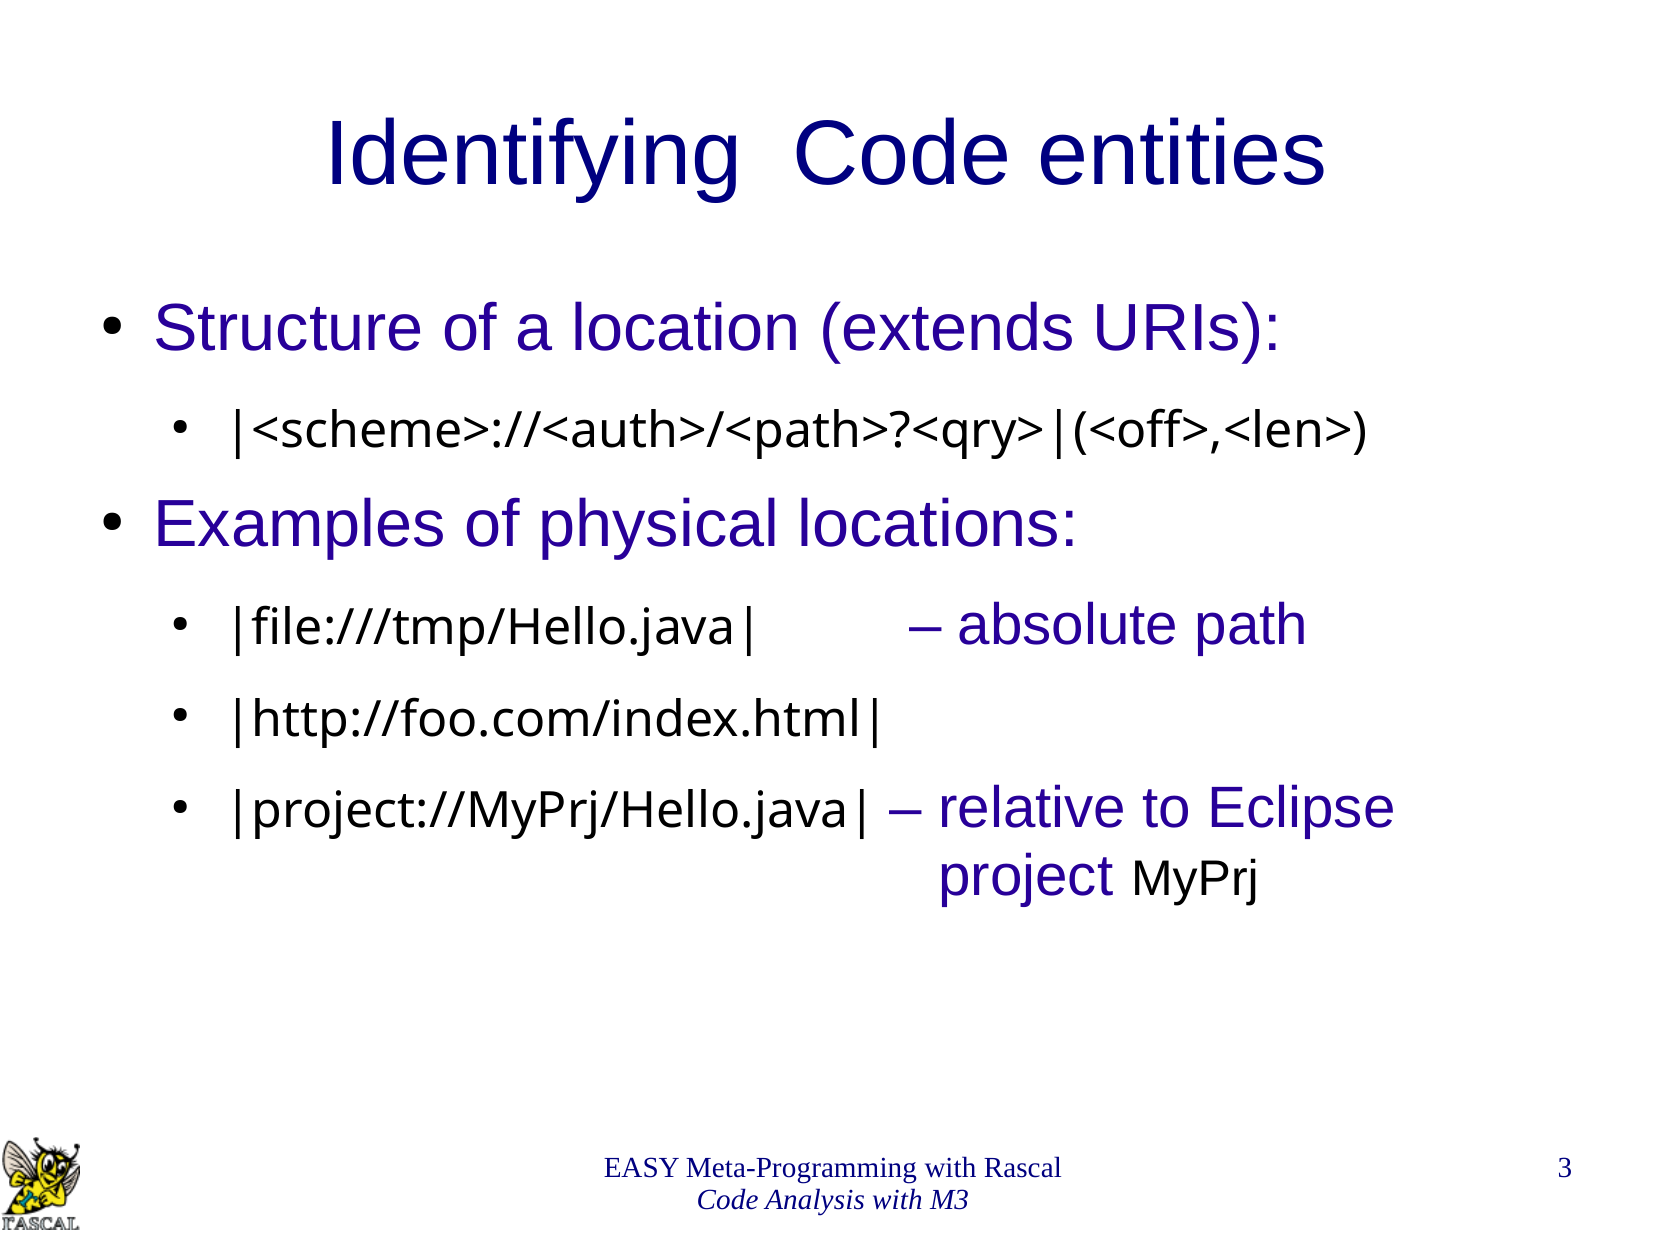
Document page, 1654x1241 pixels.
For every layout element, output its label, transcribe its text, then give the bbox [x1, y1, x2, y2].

title Identifying Code entities [82, 49, 1571, 257]
list Structure of a location (extends URIs): |<scheme>://<auth>/<path>?<qry>|(<off>,<len>) Examples of physical locations: |file:///tmp/Hello.java| – absolute path |http://foo.com/index.html| |project://MyPrj/Hello.java| – relative to Eclipse project MyPrj [82, 290, 1641, 1010]
picture [1, 1137, 80, 1230]
